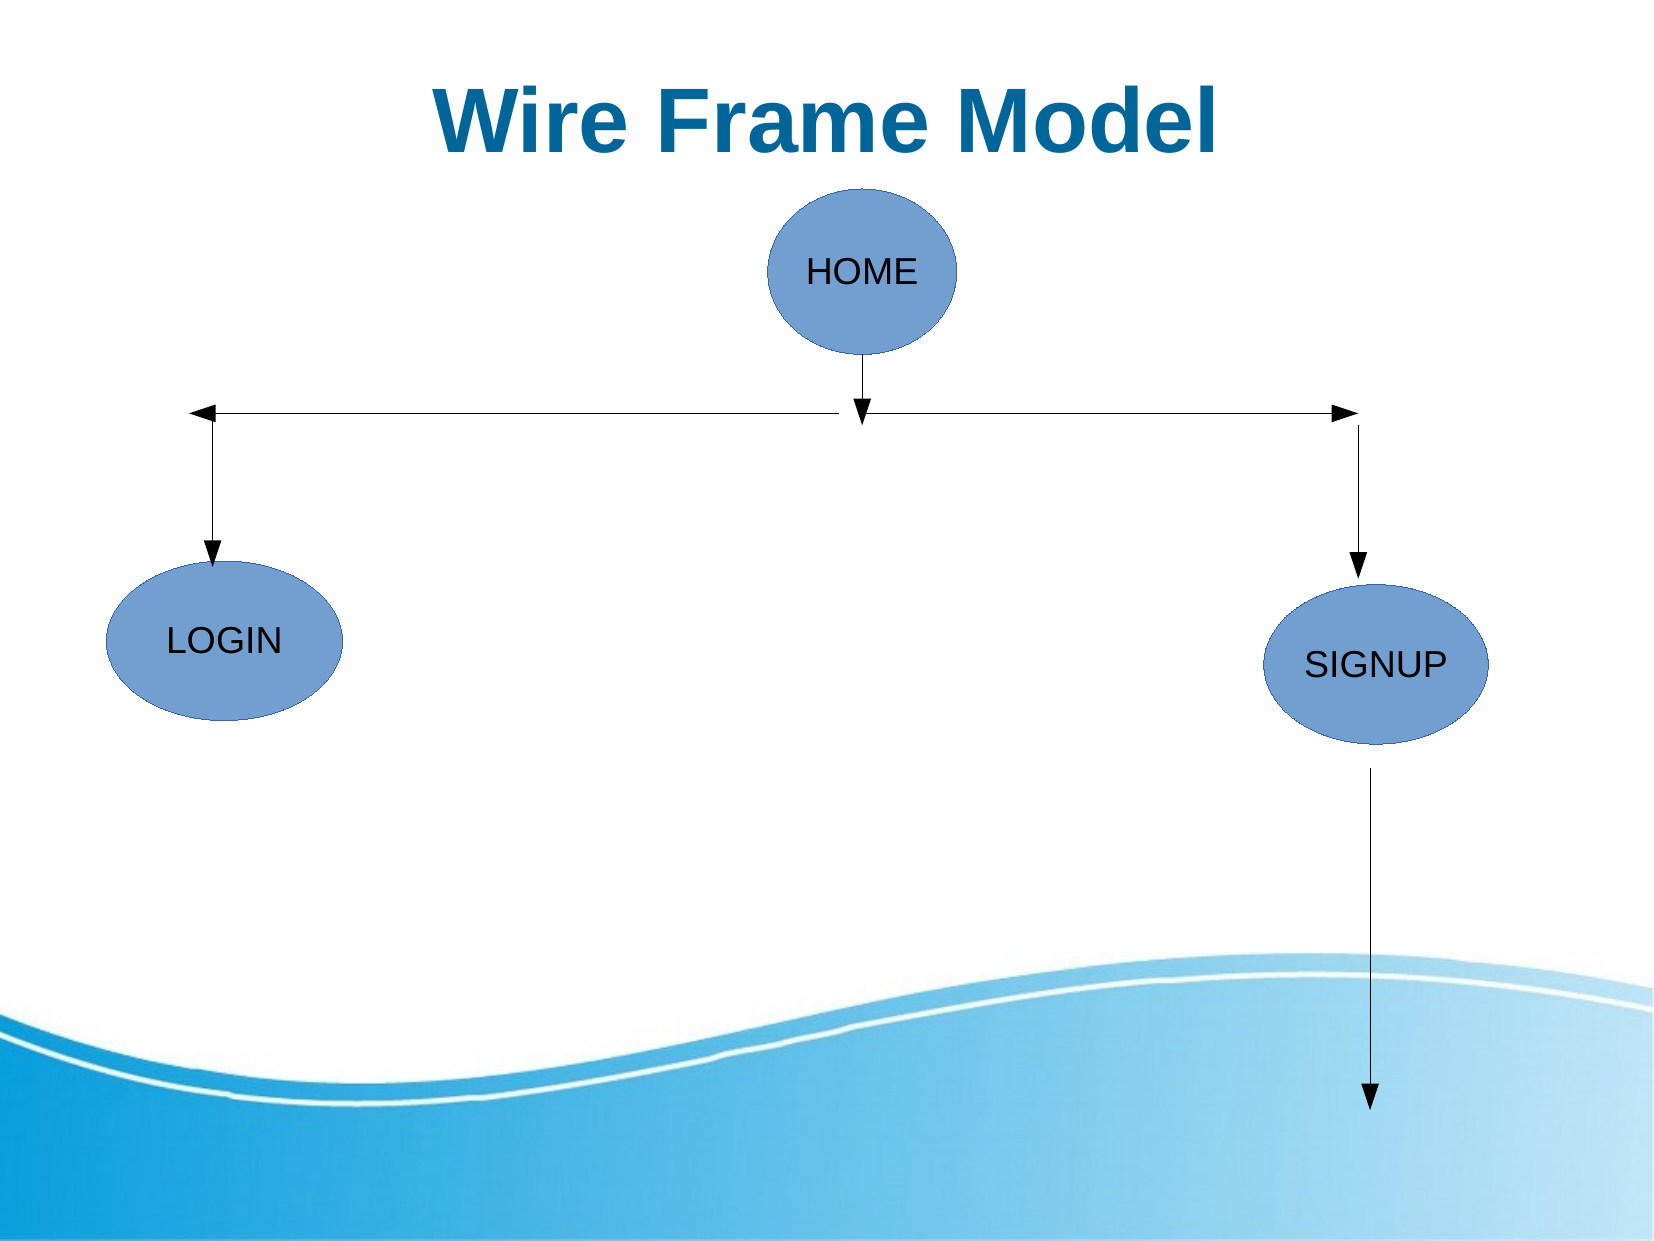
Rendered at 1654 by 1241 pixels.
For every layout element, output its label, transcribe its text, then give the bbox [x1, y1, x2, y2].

text_box SIGNUP [1263, 584, 1489, 745]
text_box LOGIN [106, 561, 343, 721]
title Wire Frame Model [82, 17, 1571, 225]
picture [0, 952, 1654, 1241]
text_box HOME [767, 188, 957, 355]
